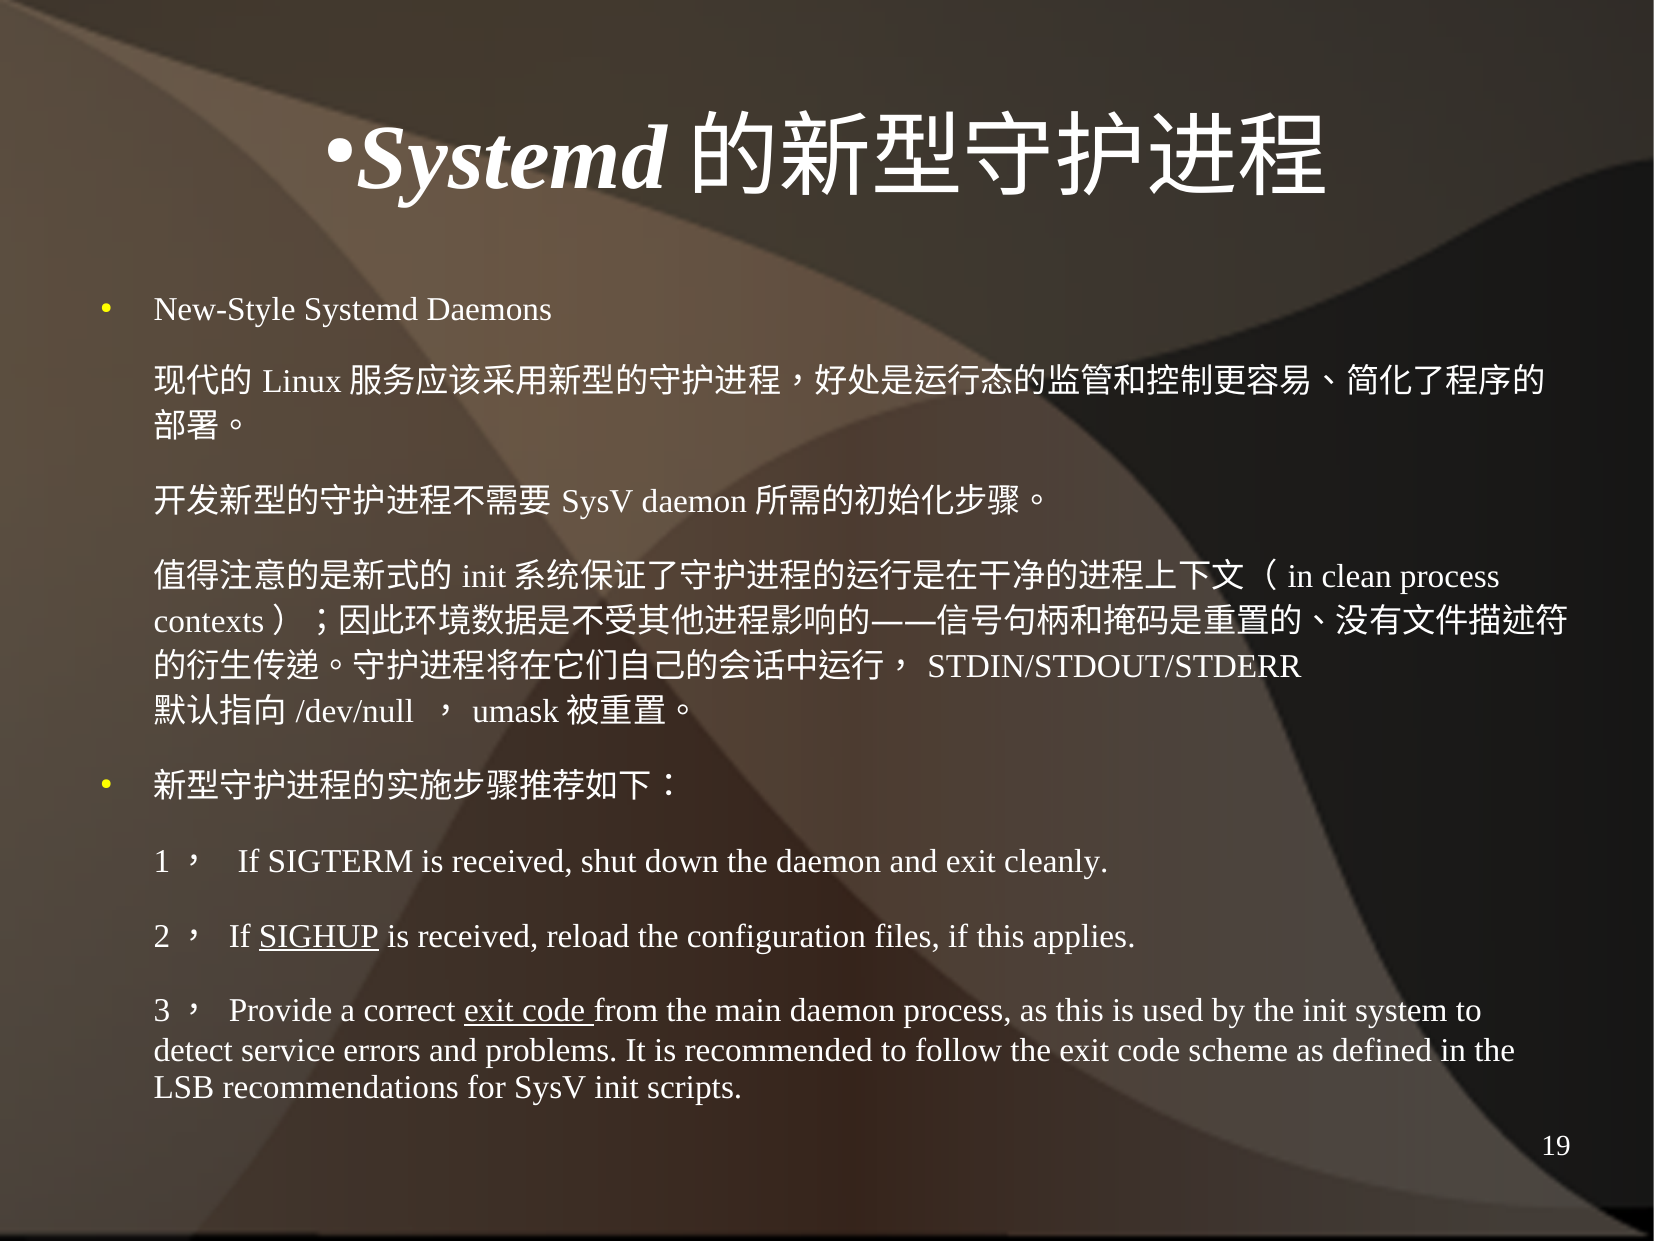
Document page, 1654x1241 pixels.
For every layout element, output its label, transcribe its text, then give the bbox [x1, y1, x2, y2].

list New-Style Systemd Daemons 现代的Linux服务应该采用新型的守护进程，好处是运行态的监管和控制更容易、简化了程序的部署。 开发新型的守护进程不需要SysV daemon所需的初始化步骤。 值得注意的是新式的init系统保证了守护进程的运行是在干净的进程上下文（in clean process contexts）；因此环境数据是不受其他进程影响的——信号句柄和掩码是重置的、没有文件描述符的衍生传递。守护进程将在它们自己的会话中运行，STDIN/STDOUT/STDERR 默认指向/dev/null ，umask被重置。 新型守护进程的实施步骤推荐如下： 1， If SIGTERM is received, shut down the daemon and exit cleanly. 2， If SIGHUP is received, reload the configuration files, if this applies. 3， Provide a correct exit code from the main daemon process, as this is used by the init system to detect service errors and problems. It is recommended to follow the exit code scheme as defined in the LSB recommendations for SysV init scripts. [82, 290, 1571, 1198]
title Systemd的新型守护进程 [82, 49, 1571, 257]
picture [0, 0, 1654, 1241]
